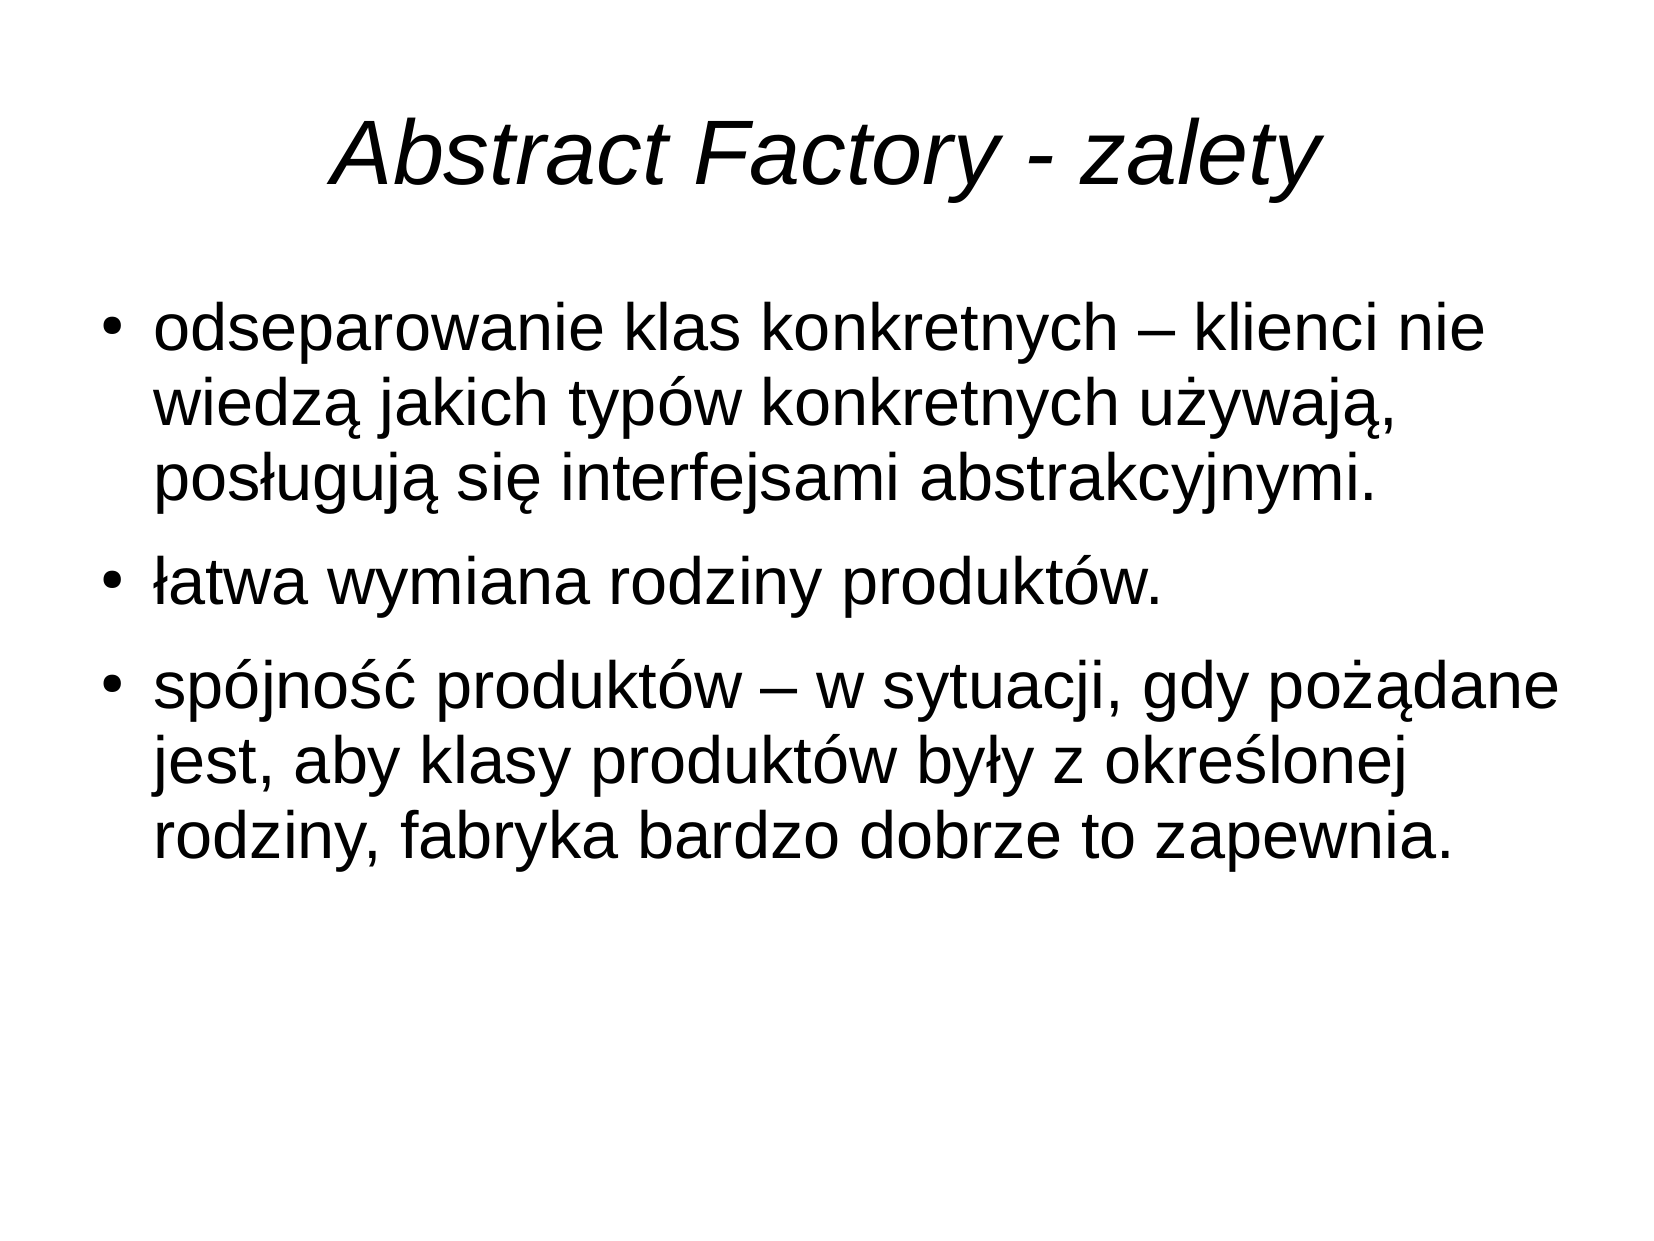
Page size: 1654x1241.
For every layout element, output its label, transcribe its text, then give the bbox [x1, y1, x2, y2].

title Abstract Factory - zalety [82, 49, 1571, 257]
list odseparowanie klas konkretnych – klienci nie wiedzą jakich typów konkretnych używają, posługują się interfejsami abstrakcyjnymi. łatwa wymiana rodziny produktów. spójność produktów – w sytuacji, gdy pożądane jest, aby klasy produktów były z określonej rodziny, fabryka bardzo dobrze to zapewnia. [82, 290, 1571, 1010]
